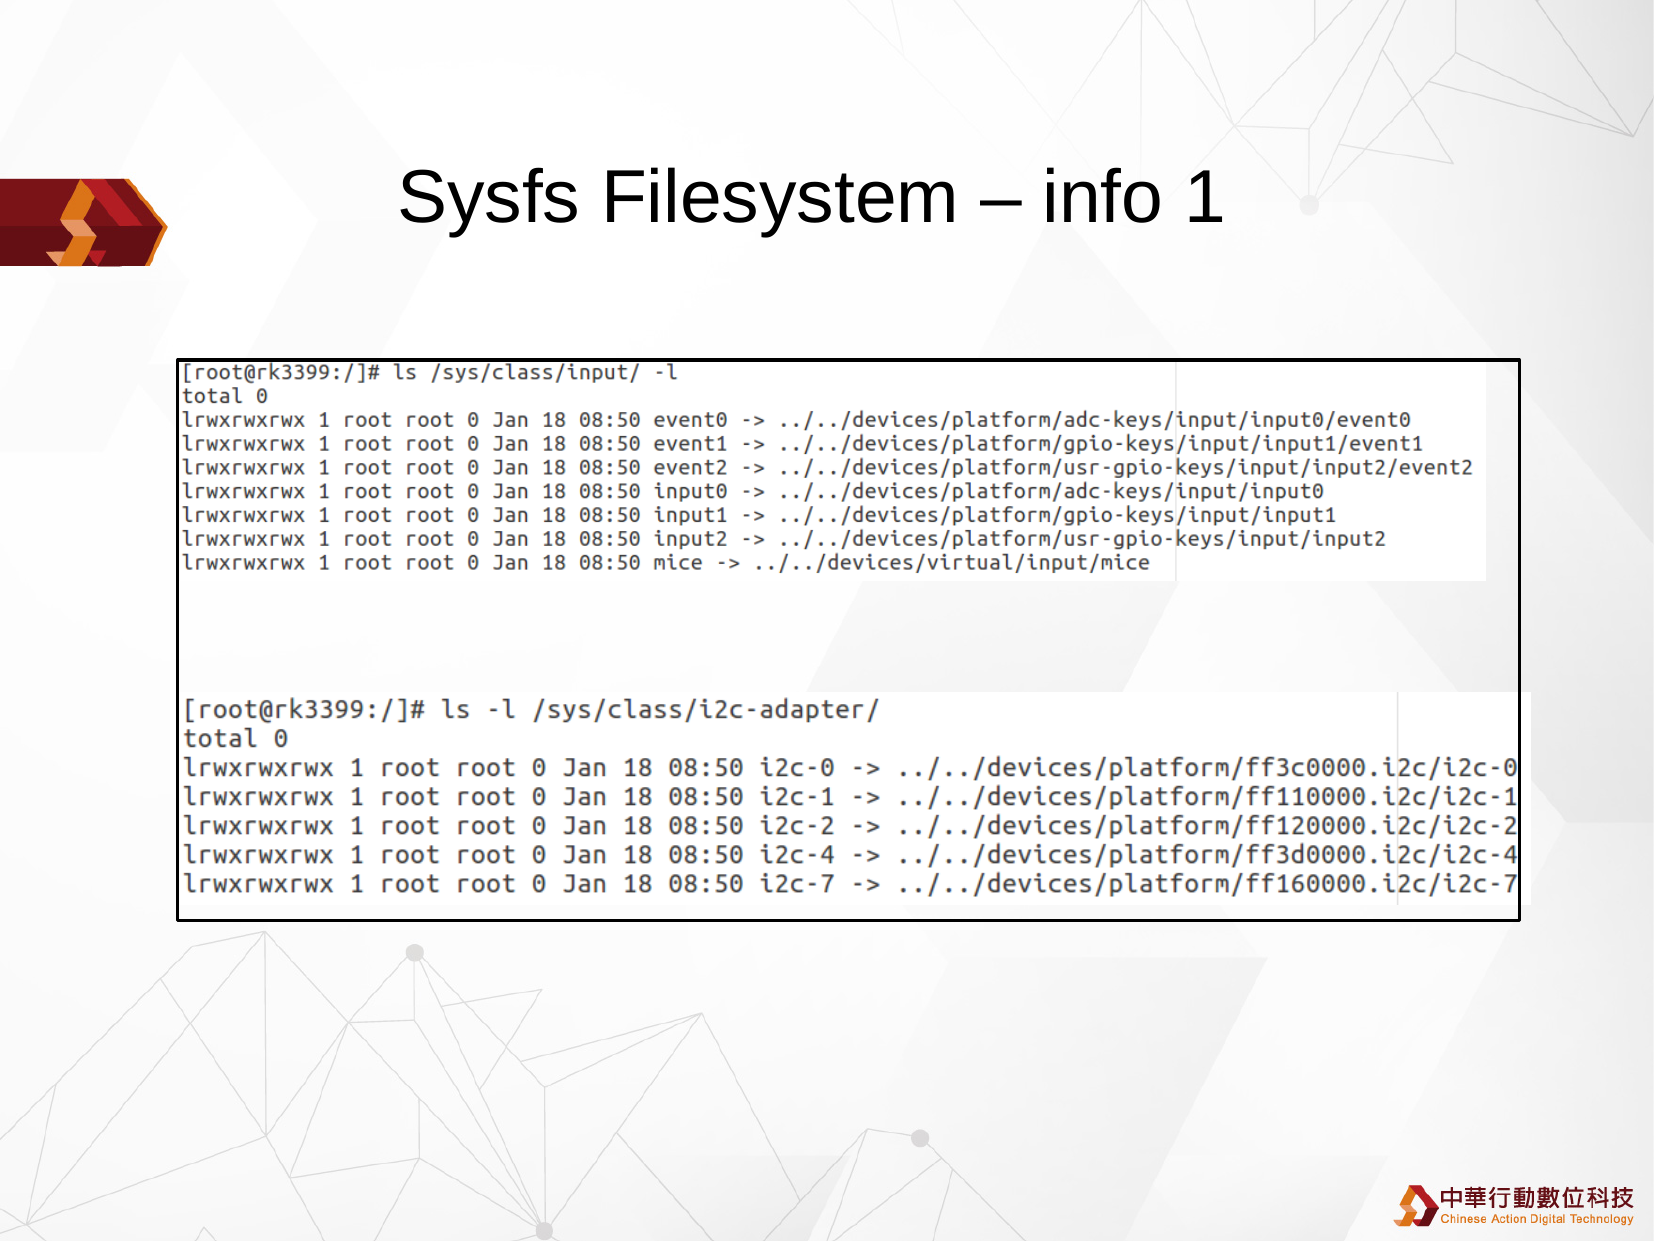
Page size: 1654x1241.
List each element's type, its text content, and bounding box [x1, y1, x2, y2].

title Sysfs Filesystem – info 1 [118, 112, 1506, 281]
picture [0, 0, 1654, 1241]
